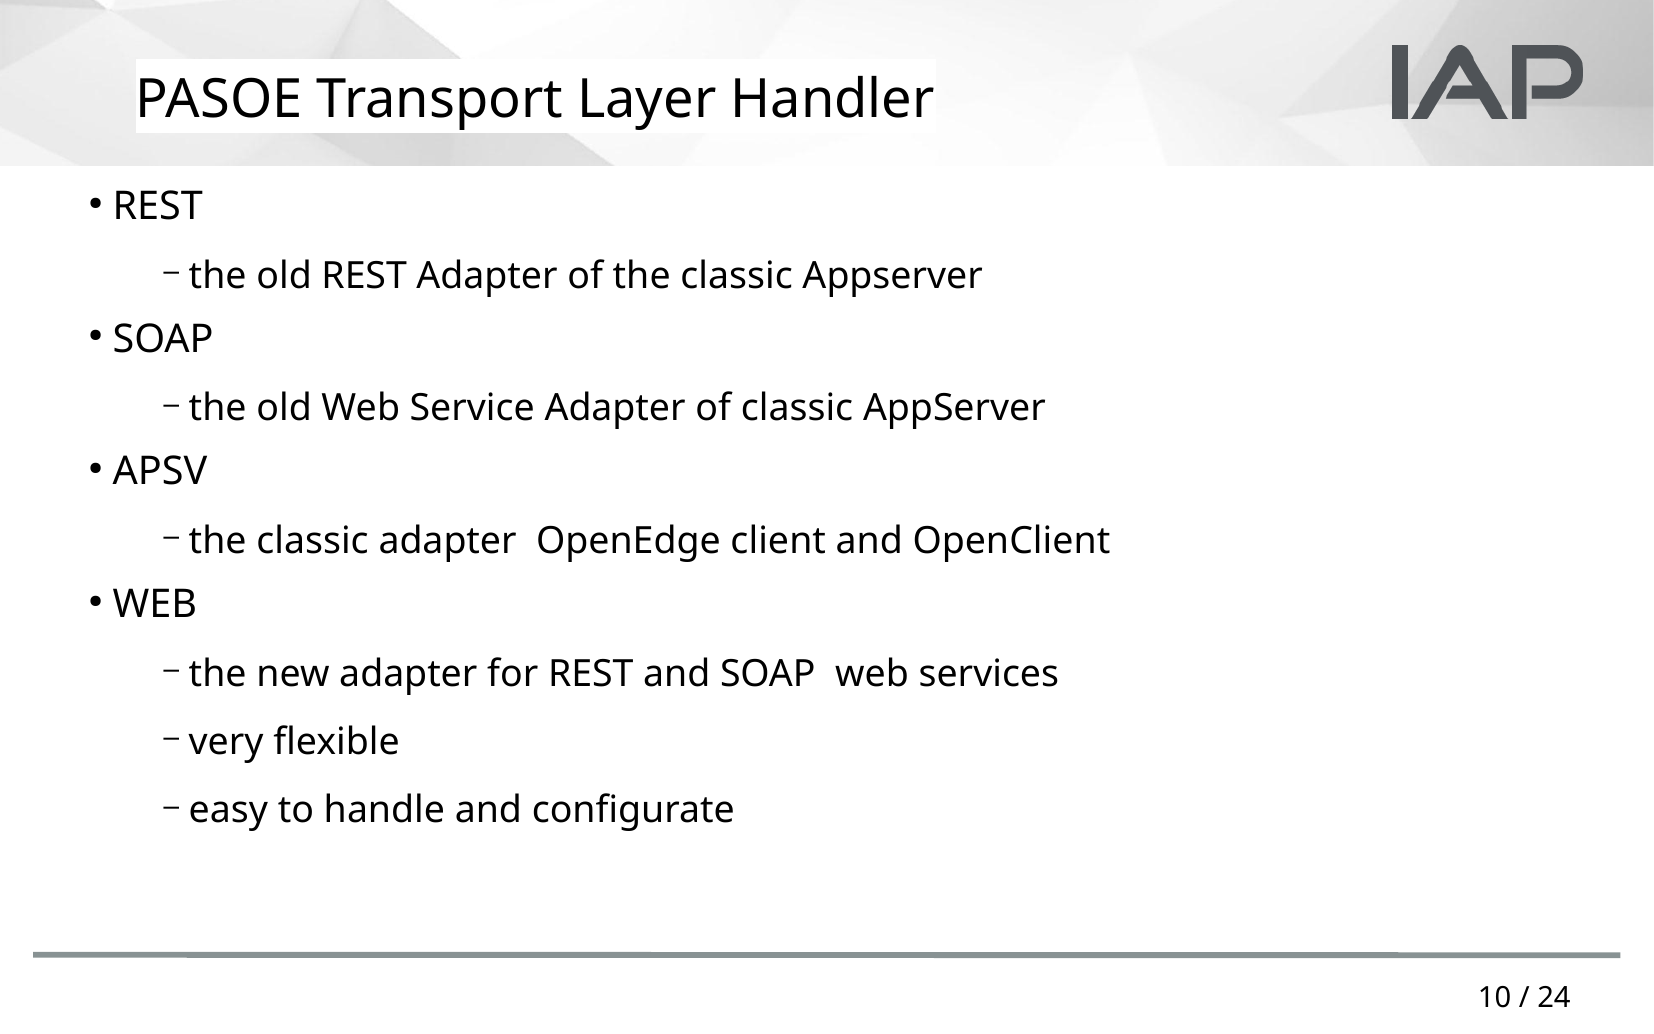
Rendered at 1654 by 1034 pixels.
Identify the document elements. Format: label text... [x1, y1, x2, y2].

list REST the old REST Adapter of the classic Appserver SOAP the old Web Service Adapter of classic AppServer APSV the classic adapter OpenEdge client and OpenClient WEB the new adapter for REST and SOAP web services very flexible easy to handle and configurate [88, 177, 1565, 880]
title PASOE Transport Layer Handler [135, 41, 1264, 152]
picture [0, 0, 1654, 166]
